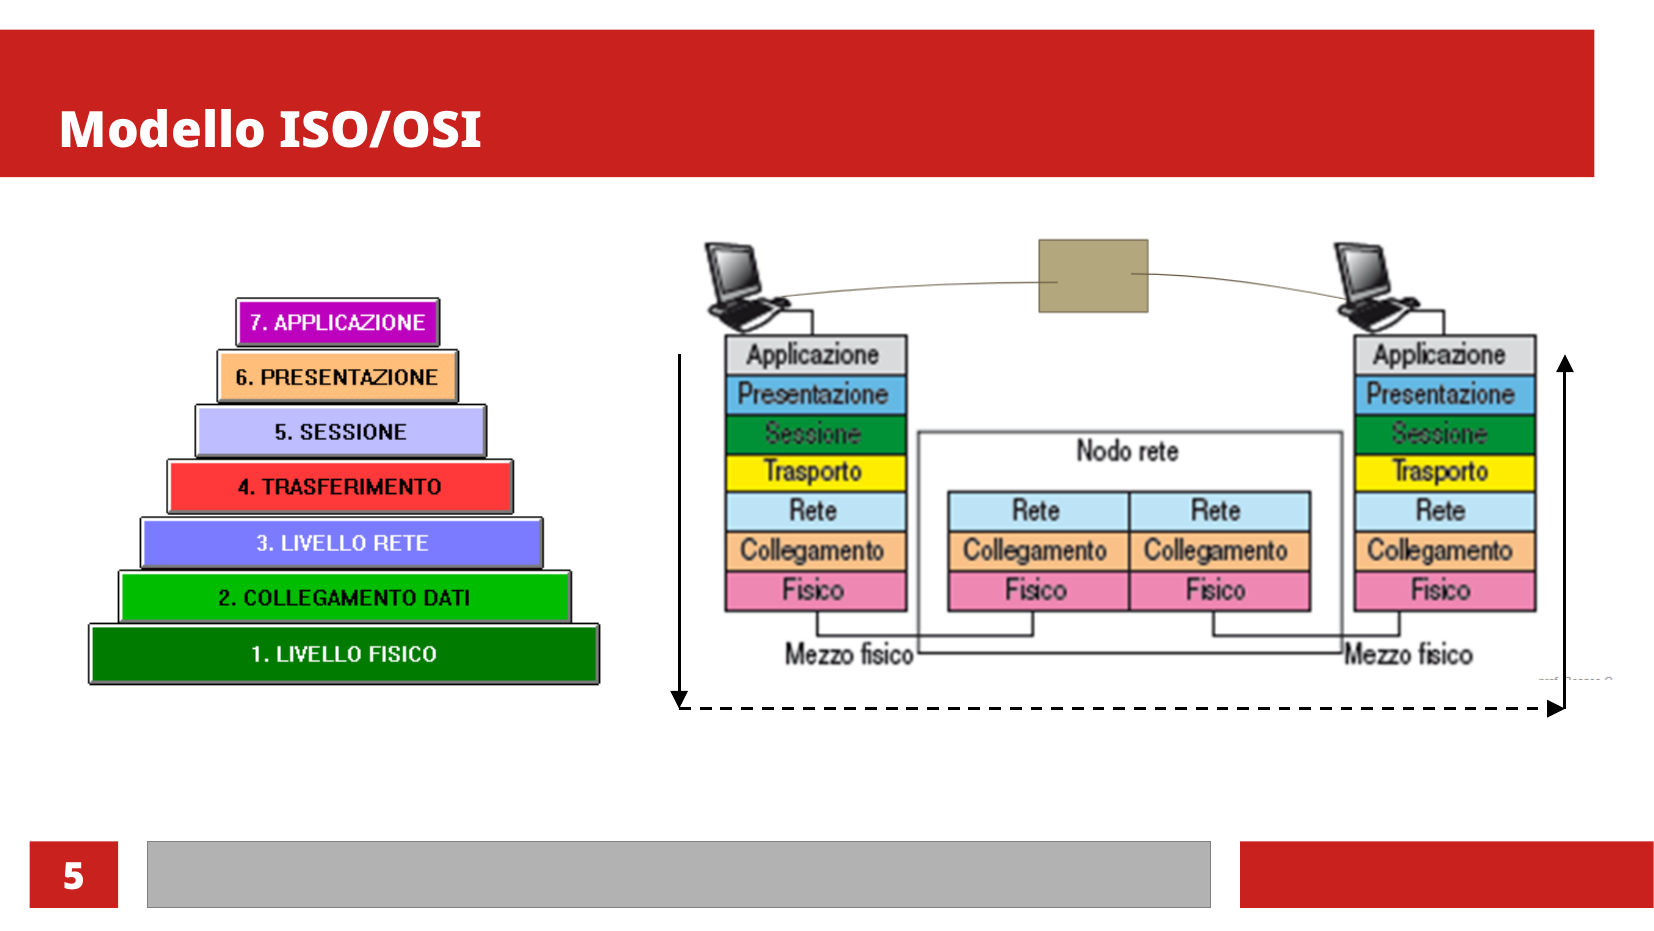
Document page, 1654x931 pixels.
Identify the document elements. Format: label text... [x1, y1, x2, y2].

picture [71, 271, 621, 709]
title Modello ISO/OSI [59, 44, 1595, 163]
picture [664, 217, 1625, 680]
